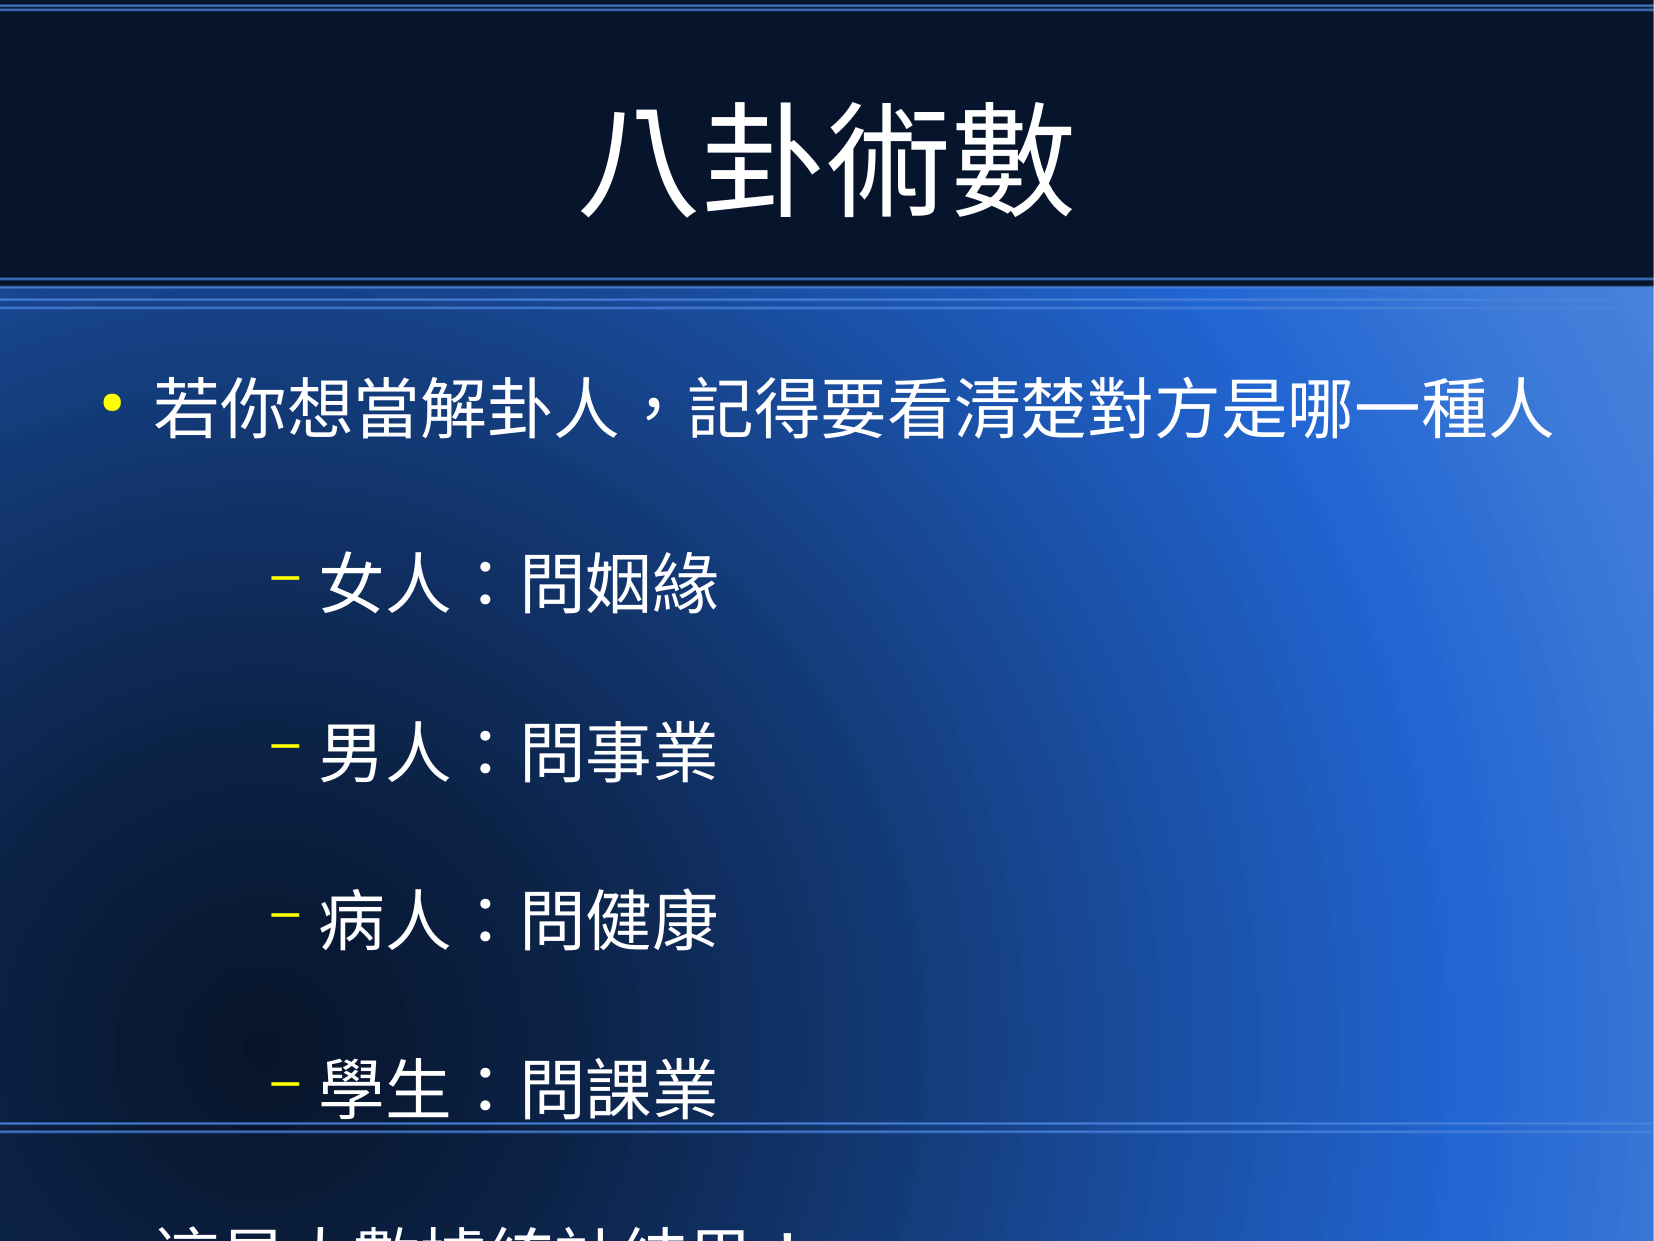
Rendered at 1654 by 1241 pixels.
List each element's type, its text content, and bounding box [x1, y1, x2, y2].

list 若你想當解卦人，記得要看清楚對方是哪一種人 女人：問姻緣 男人：問事業 病人：問健康 學生：問課業 這是大數據統計結果！ [82, 307, 1571, 1113]
picture [0, 0, 1654, 1241]
title 八卦術數 [82, 49, 1571, 257]
picture [723, 1235, 738, 1241]
picture [703, 1235, 718, 1241]
picture [236, 1234, 270, 1239]
